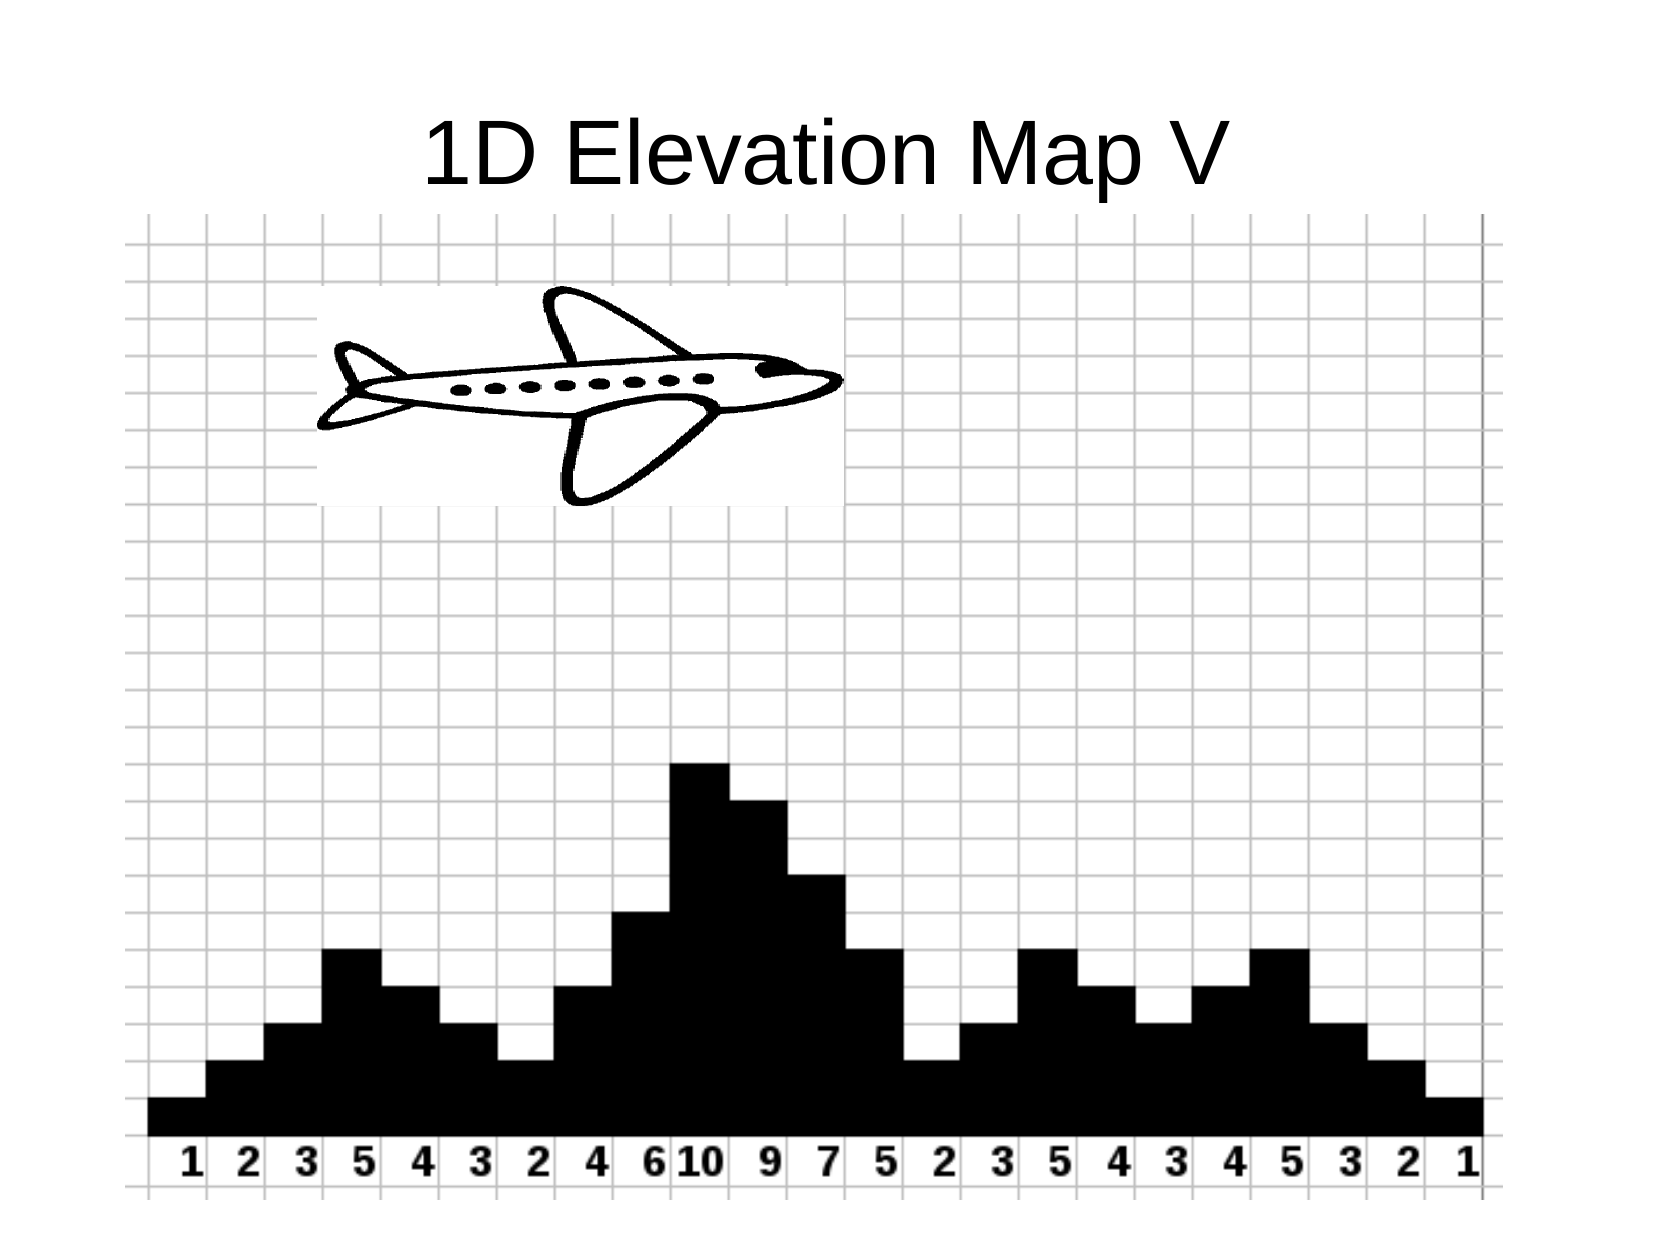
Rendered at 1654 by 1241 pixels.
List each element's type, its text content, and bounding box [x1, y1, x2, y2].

title 1D Elevation Map V [82, 49, 1571, 257]
picture [125, 214, 1503, 1201]
